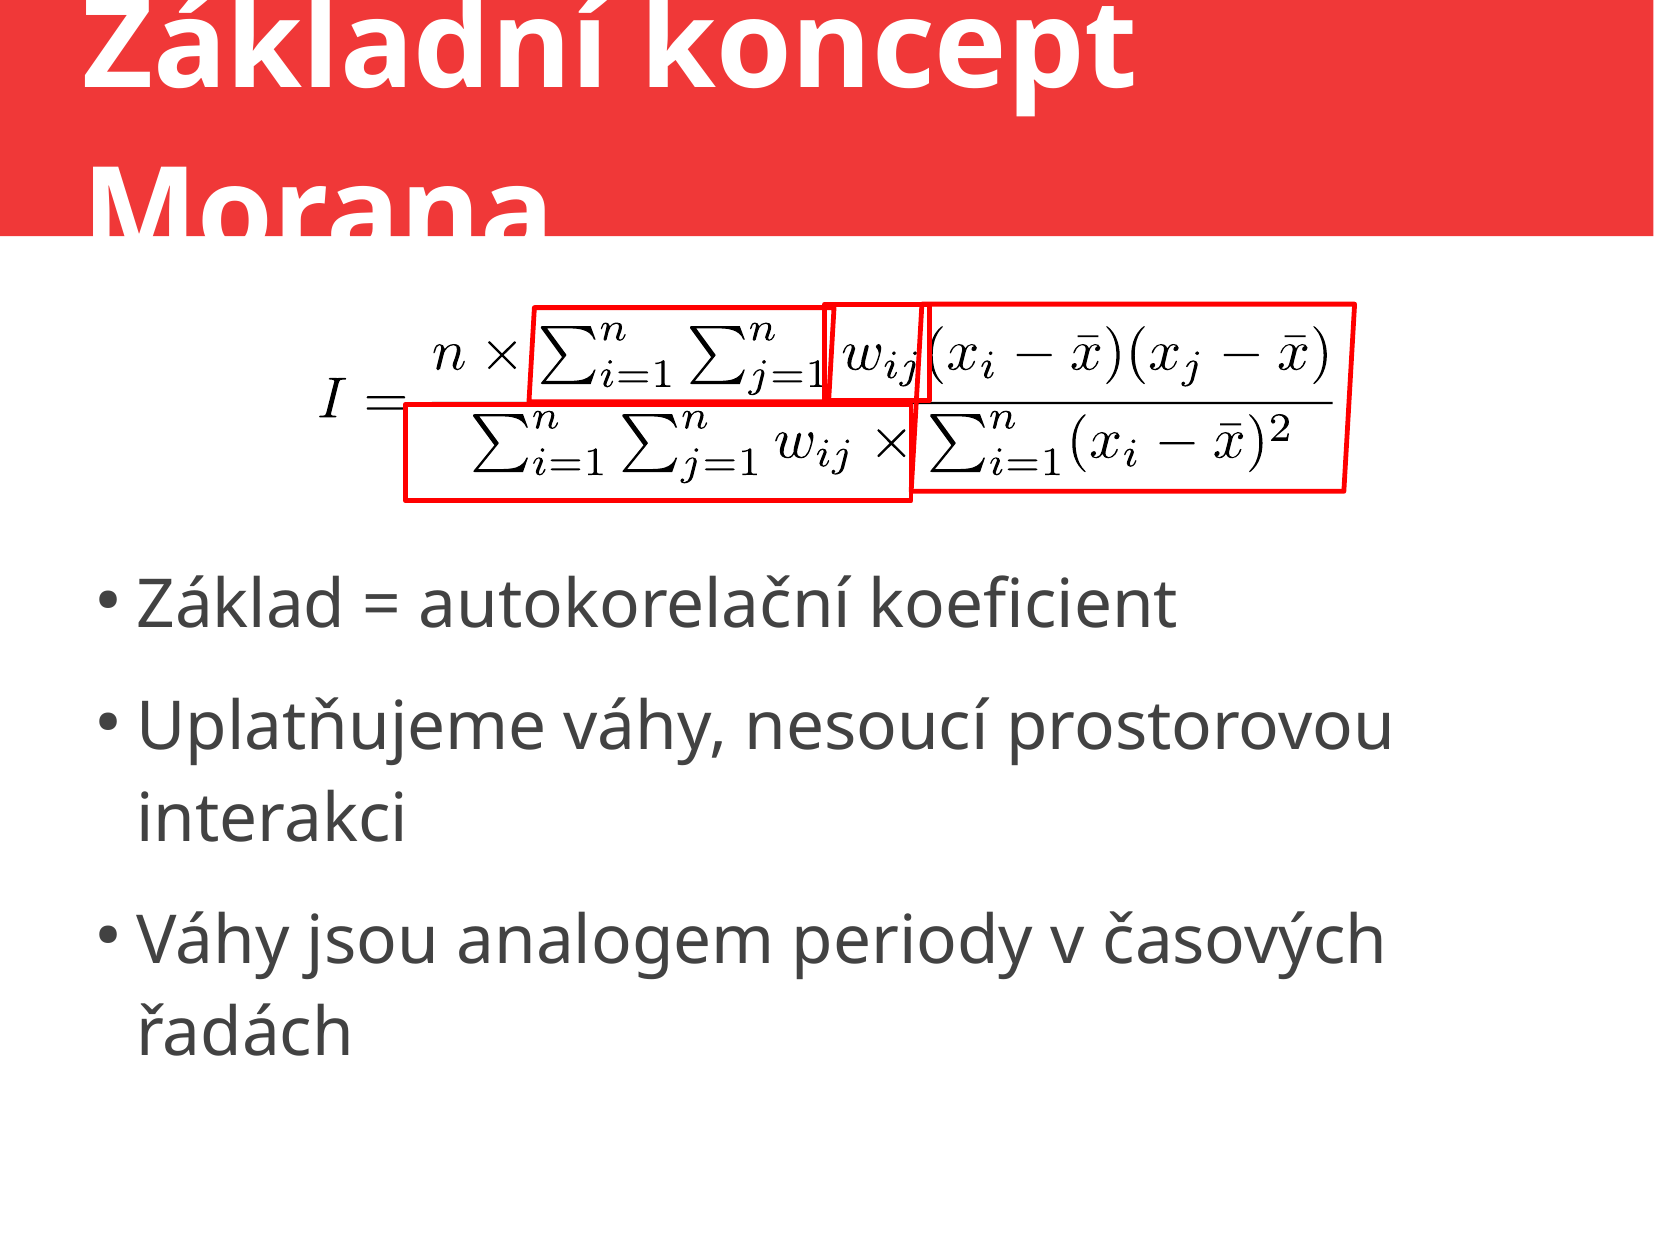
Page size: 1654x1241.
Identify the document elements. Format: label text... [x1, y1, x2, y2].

list Základ = autokorelační koeficient Uplatňujeme váhy, nesoucí prostorovou interakci Váhy jsou analogem periody v časových řadách [82, 555, 1563, 1080]
text_box [919, 325, 927, 398]
text_box [319, 325, 530, 481]
text_box [532, 322, 822, 399]
text_box [832, 325, 918, 398]
text_box [915, 325, 1333, 481]
title Základní koncept Morana [82, 19, 1571, 227]
text_box [408, 407, 909, 484]
